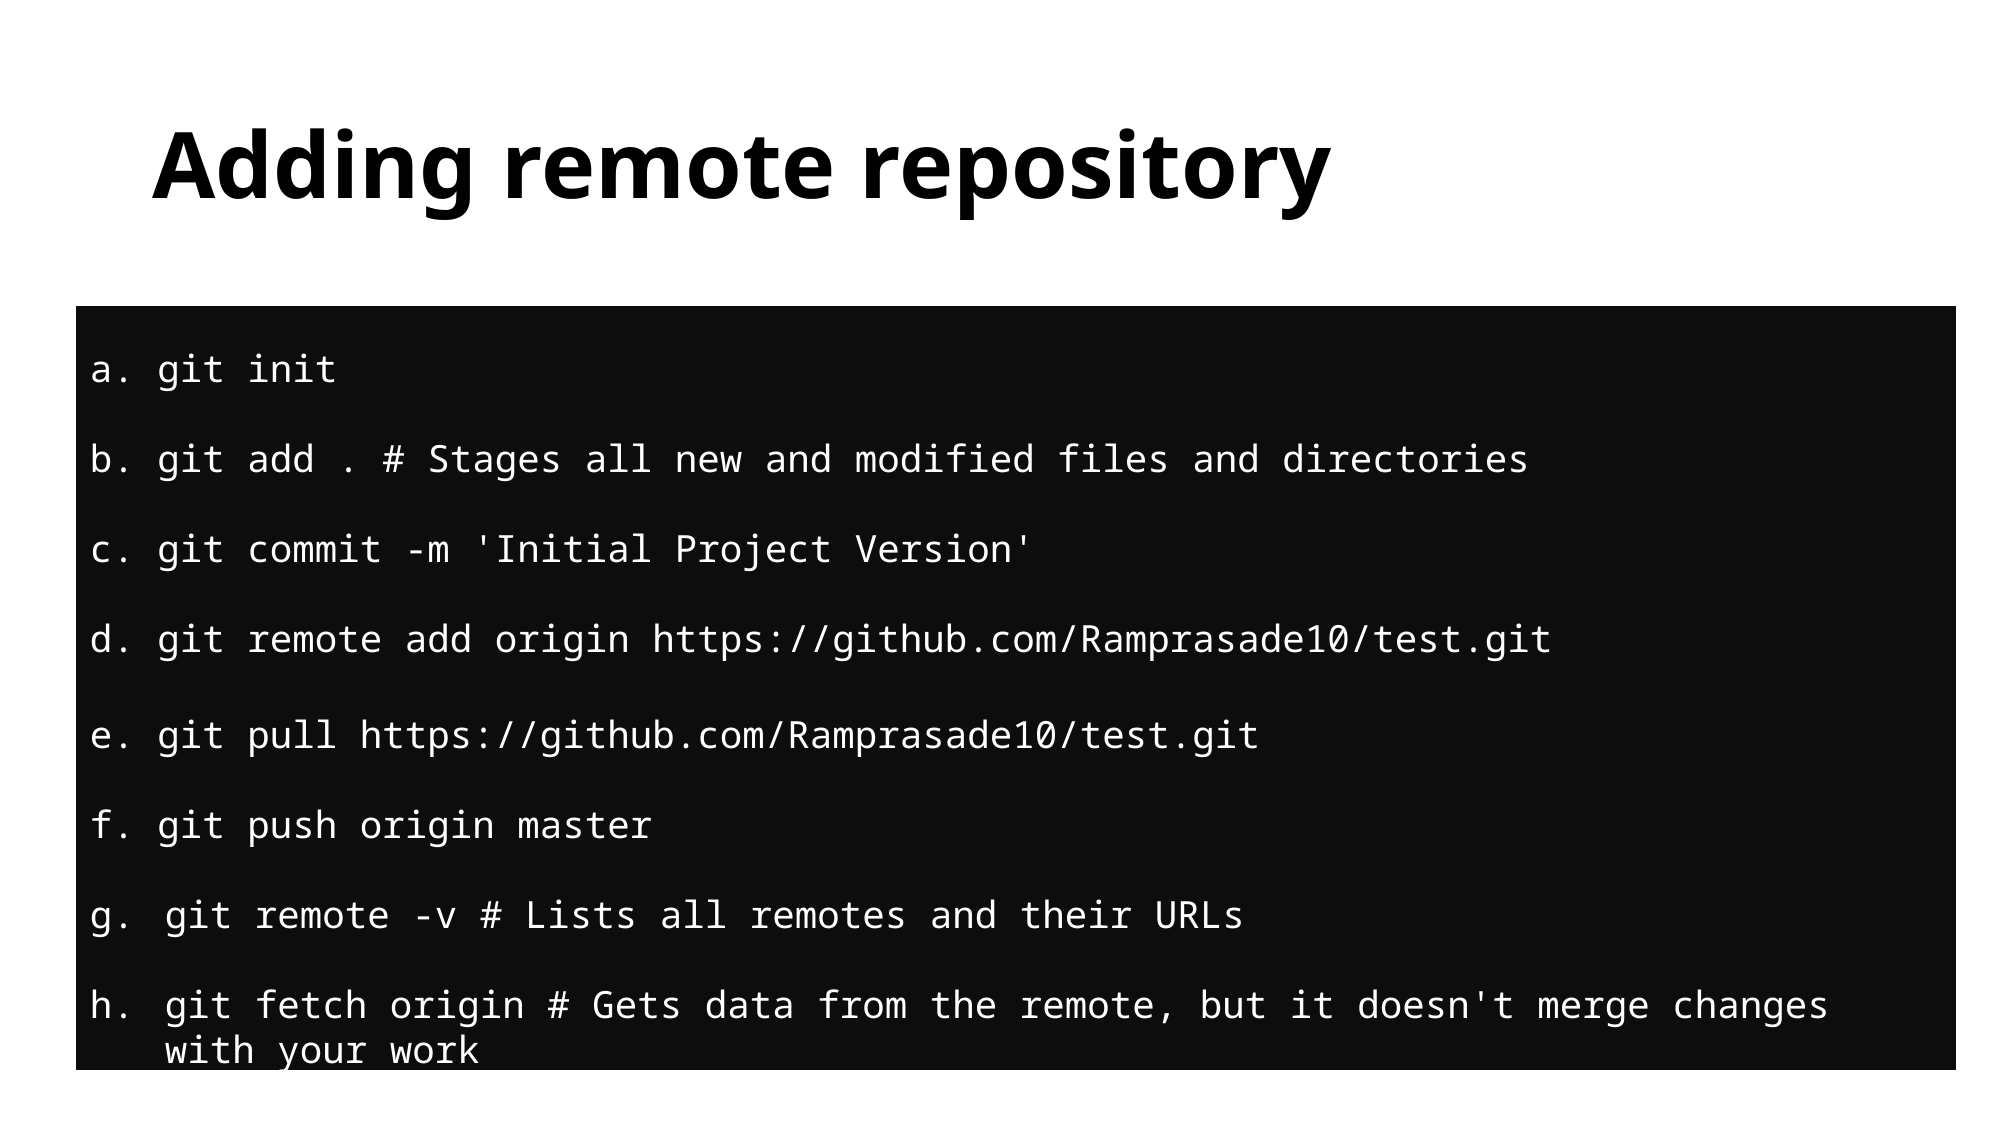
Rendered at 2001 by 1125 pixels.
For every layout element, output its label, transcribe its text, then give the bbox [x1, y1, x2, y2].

text_box a. git init b. git add . # Stages all new and modified files and directories c. git commit -m 'Initial Project Version' d. git remote add origin https://github.com/Ramprasade10/test.git e. git pull https://github.com/Ramprasade10/test.git f. git push origin master g. git remote -v # Lists all remotes and their URLs h. git fetch origin # Gets data from the remote, but it doesn't merge changes with your work 7. [75, 338, 1886, 1125]
title Adding remote repository [137, 59, 1863, 278]
text_box [75, 305, 1957, 1071]
